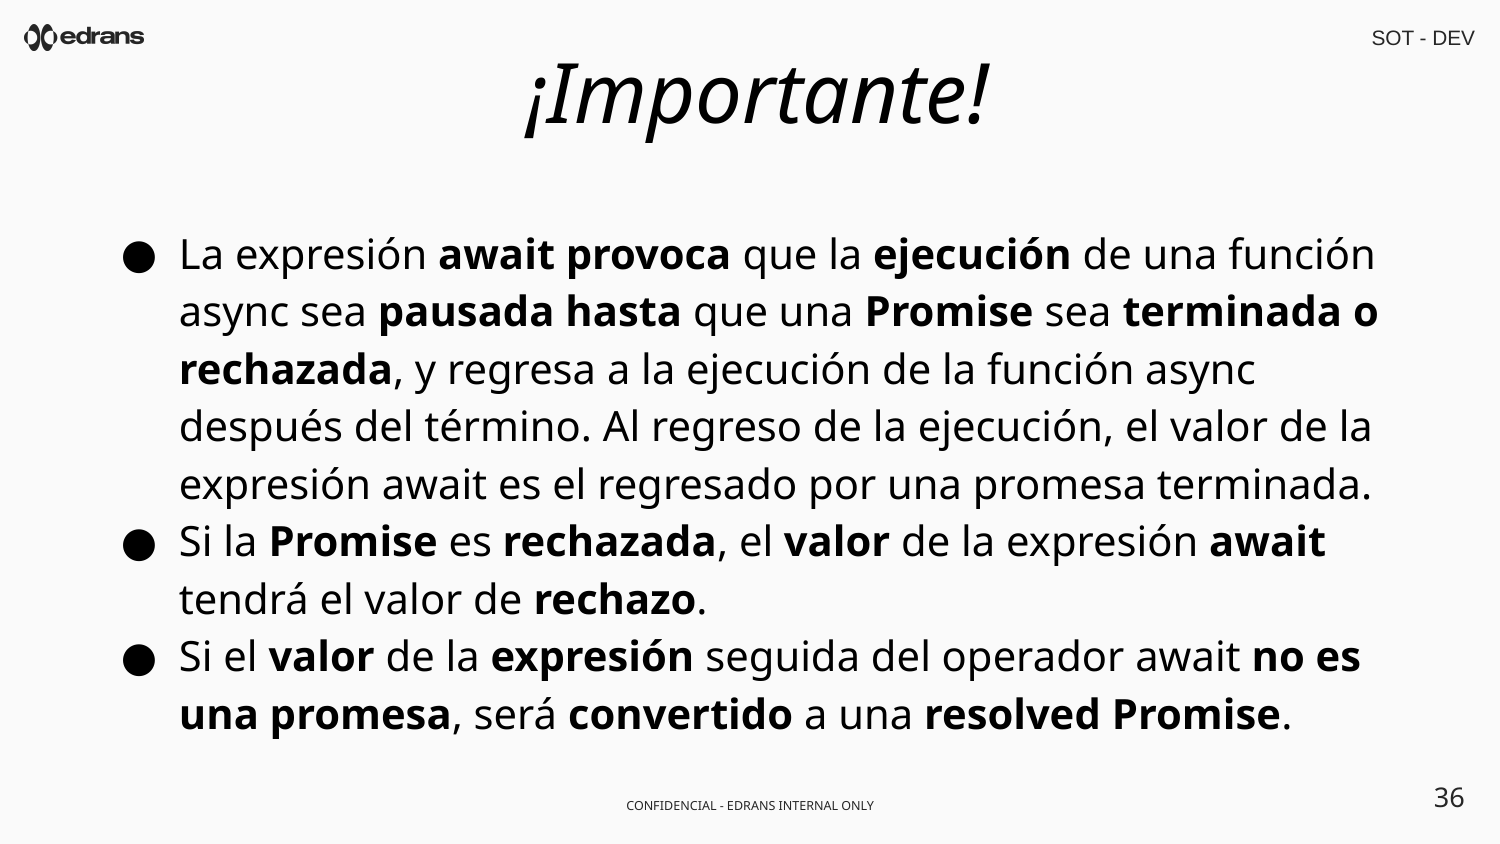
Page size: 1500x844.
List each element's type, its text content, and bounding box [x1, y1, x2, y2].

text_box CONFIDENCIAL - EDRANS INTERNAL ONLY [613, 797, 887, 814]
slide_number <número> [1389, 764, 1480, 830]
text_box SOT - DEV [1322, 24, 1475, 51]
picture [24, 24, 144, 51]
text_box ¡Importante! [193, 8, 1322, 171]
text_box La expresión await provoca que la ejecución de una función async sea pausada hasta que una Promise sea terminada o rechazada, y regresa a la ejecución de la función async después del término. Al regreso de la ejecución, el valor de la expresión await es el regresado por una promesa terminada. Si la Promise es rechazada, el valor de la expresión await tendrá el valor de rechazo. Si el valor de la expresión seguida del operador await no es una promesa, será convertido a una resolved Promise. [89, 171, 1427, 787]
